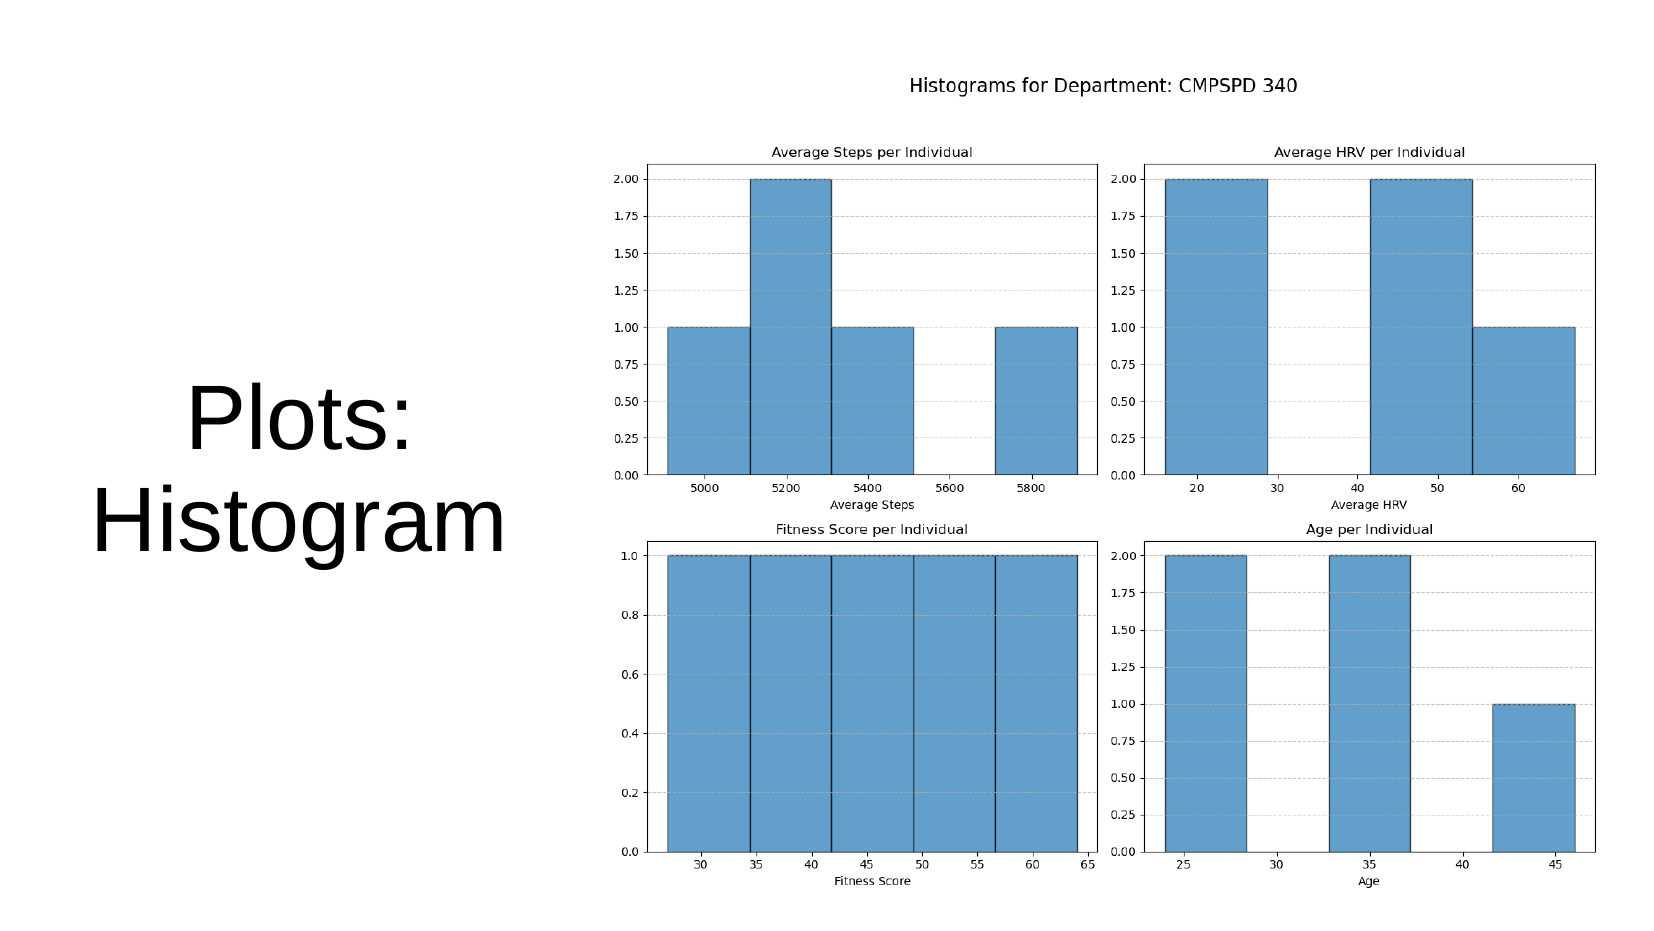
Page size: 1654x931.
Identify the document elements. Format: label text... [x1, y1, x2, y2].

picture [600, 60, 1607, 901]
title Plots: Histogram [75, 75, 526, 863]
